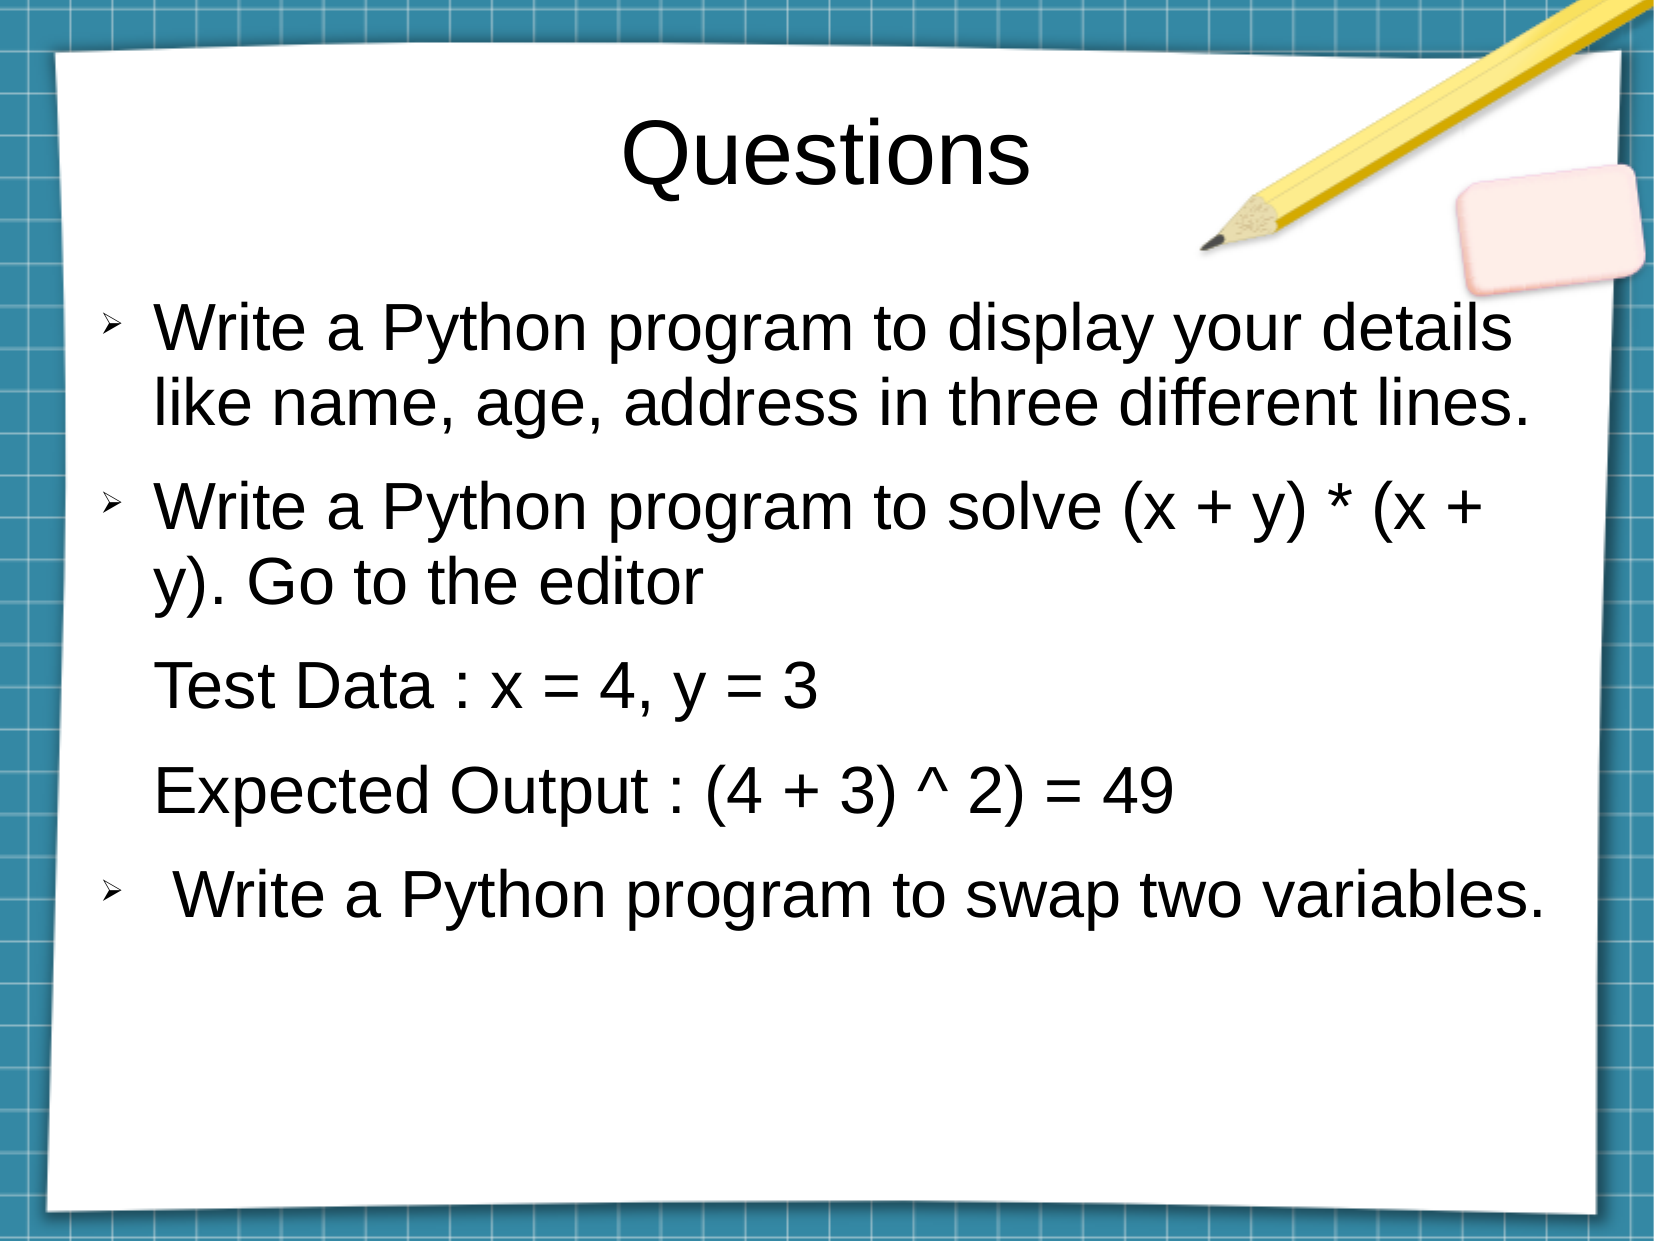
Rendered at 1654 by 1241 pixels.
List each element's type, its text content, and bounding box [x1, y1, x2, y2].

list Write a Python program to display your details like name, age, address in three different lines. Write a Python program to solve (x + y) * (x + y). Go to the editor Test Data : x = 4, y = 3 Expected Output : (4 + 3) ^ 2) = 49 Write a Python program to swap two variables. [82, 290, 1571, 1010]
title Questions [82, 49, 1571, 257]
picture [0, 0, 1654, 1241]
